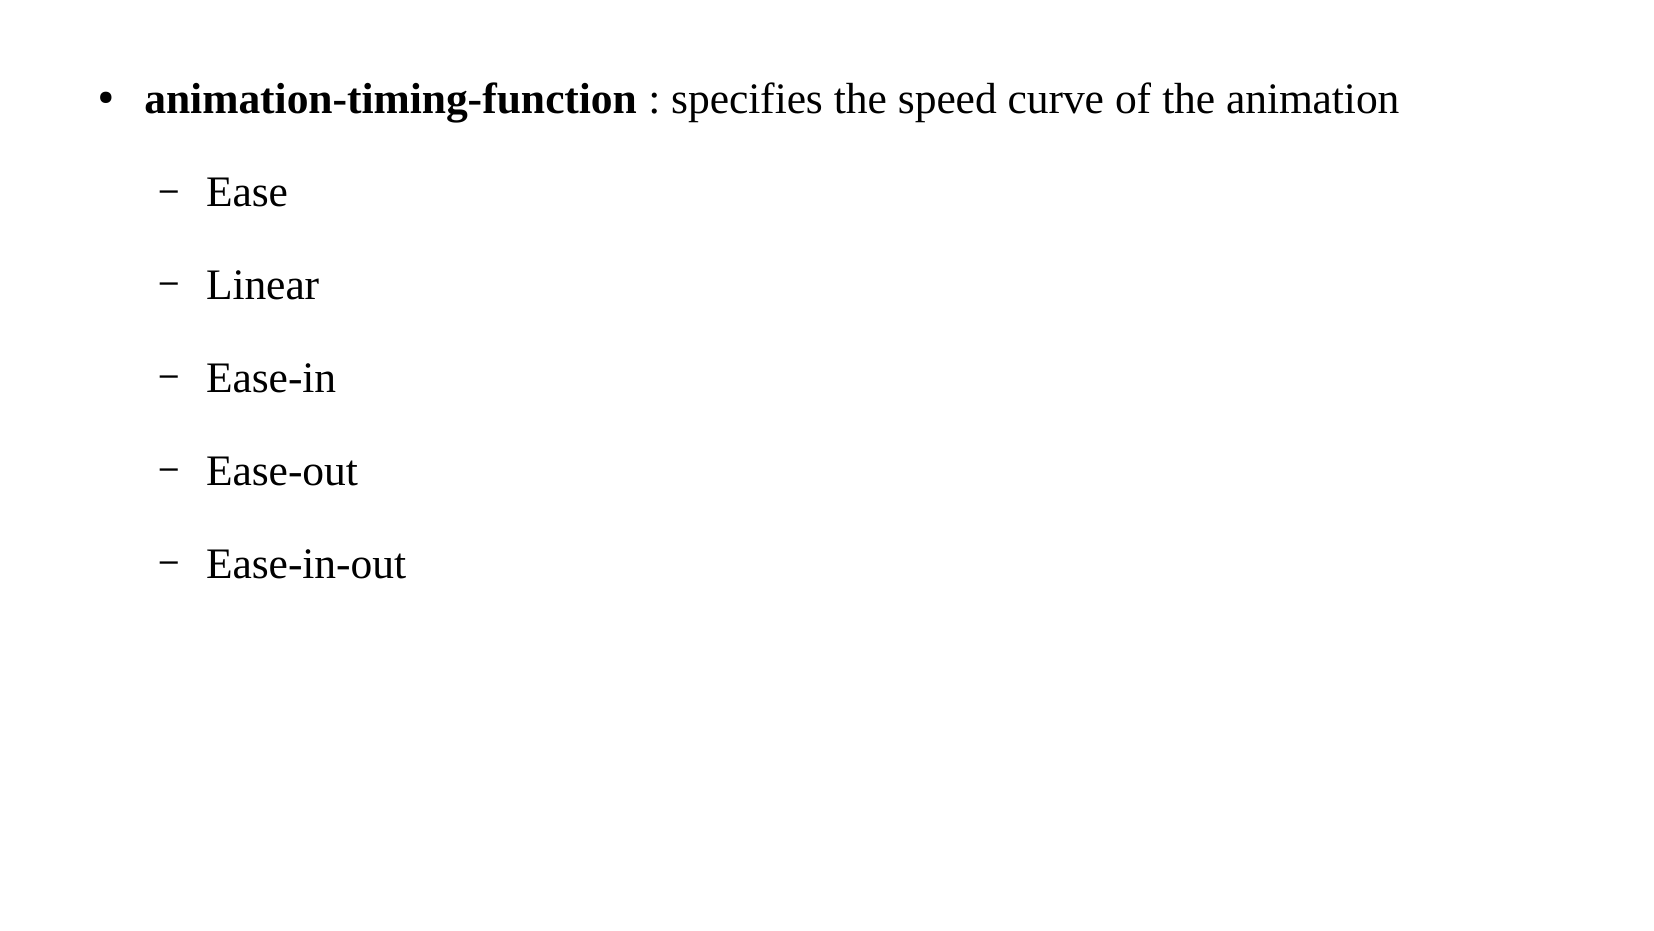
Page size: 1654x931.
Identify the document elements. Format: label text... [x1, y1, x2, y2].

list animation-timing-function : specifies the speed curve of the animation Ease Linear Ease-in Ease-out Ease-in-out [82, 51, 1571, 591]
